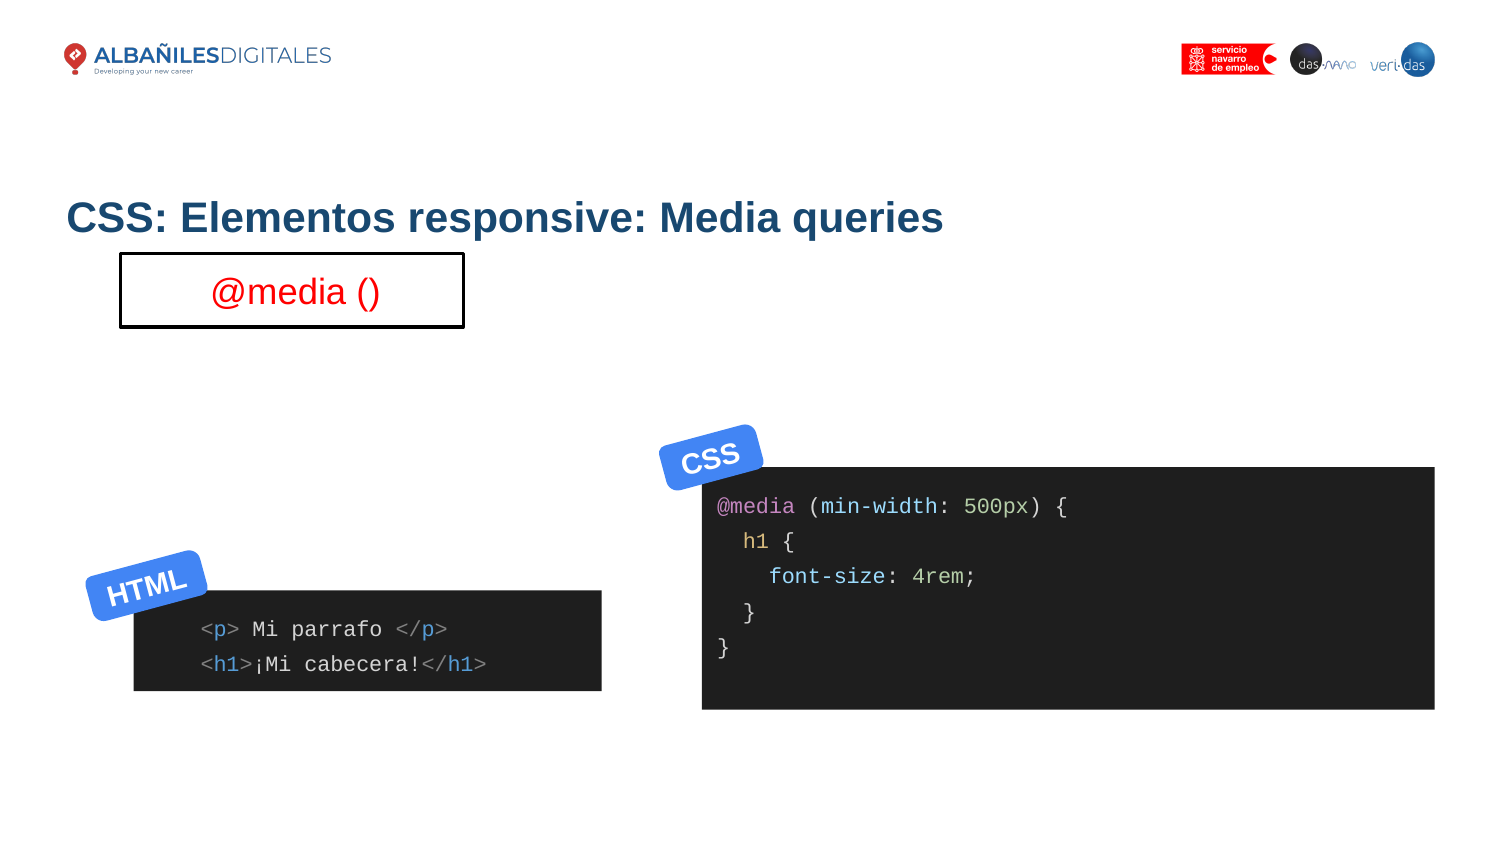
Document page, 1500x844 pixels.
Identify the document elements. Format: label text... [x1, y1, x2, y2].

picture [1181, 43, 1277, 75]
picture [64, 43, 332, 75]
text_box @media (min-width: 500px) { h1 { font-size: 4rem; } } [701, 467, 1435, 710]
text_box HTML [85, 550, 208, 622]
picture [1290, 43, 1356, 75]
text_box @media () [120, 253, 464, 328]
text_box CSS [659, 424, 764, 491]
picture [1370, 42, 1435, 77]
text_box <p> Mi parrafo </p> <h1>¡Mi cabecera!</h1> [133, 590, 602, 692]
text_box CSS: Elementos responsive: Media queries [66, 179, 1219, 318]
